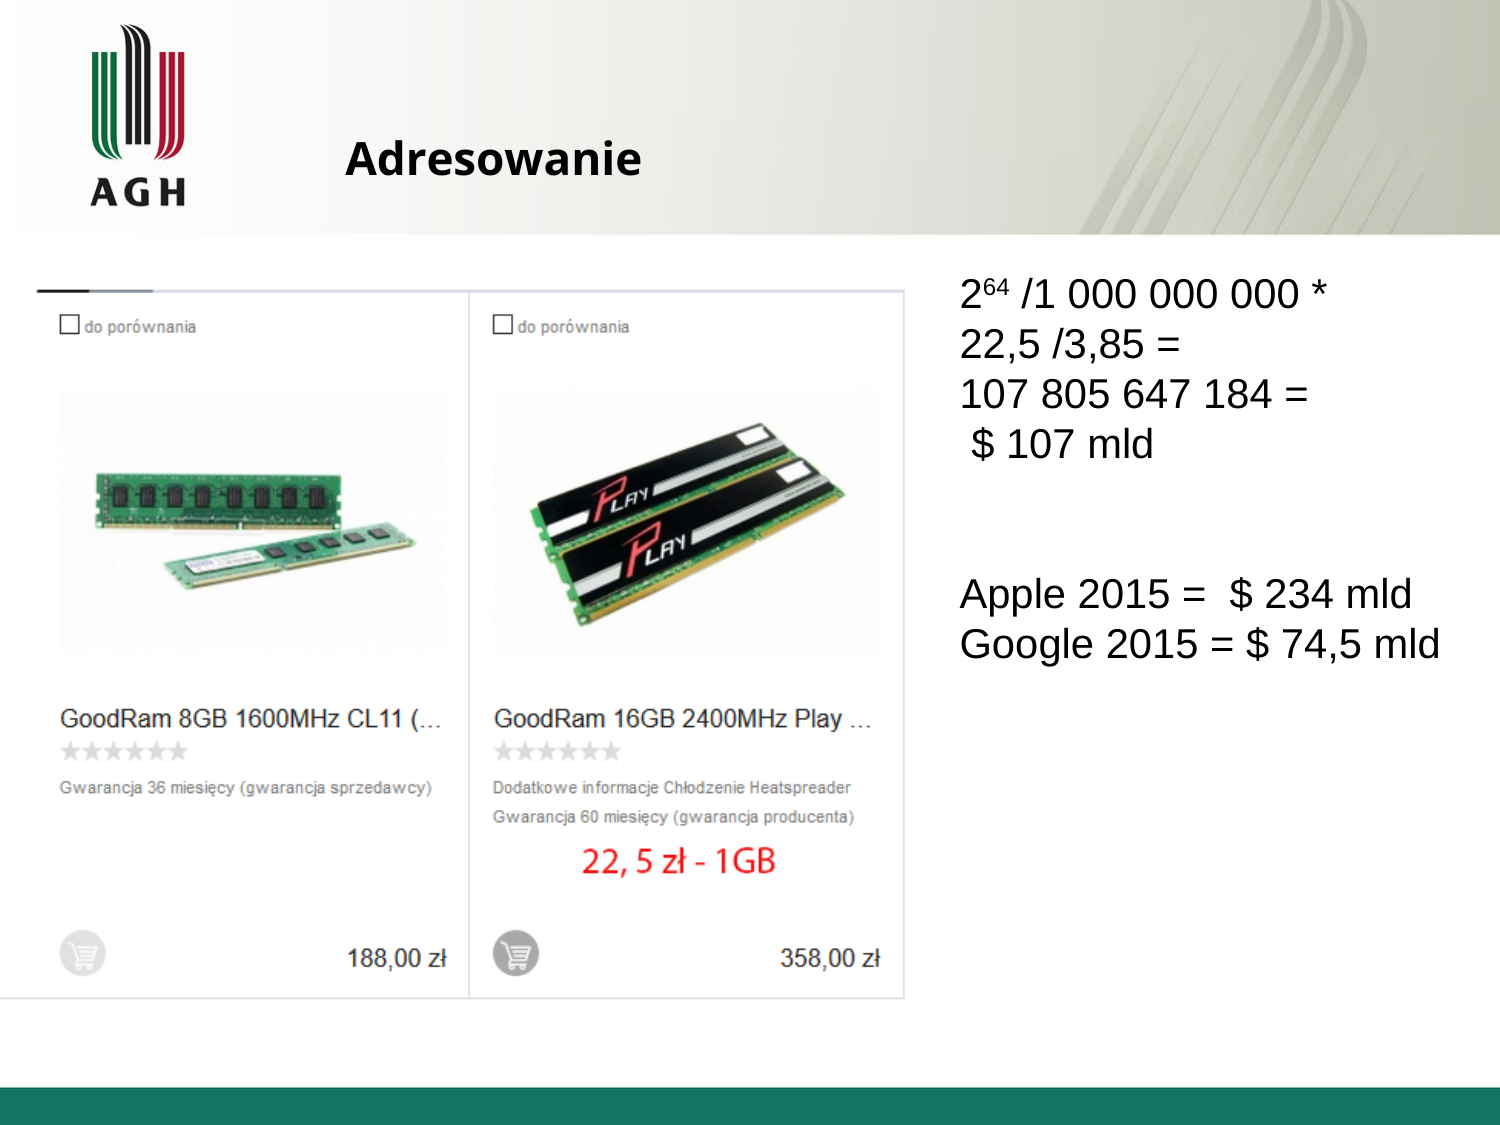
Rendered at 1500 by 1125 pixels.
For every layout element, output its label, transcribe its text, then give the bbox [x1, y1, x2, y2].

picture [0, 0, 1500, 1125]
title Adresowanie [330, 94, 1312, 221]
text_box 264 /1 000 000 000 * 22,5 /3,85 = 107 805 647 184 = $ 107 mld Apple 2015 = $ 234 mld Google 2015 = $ 74,5 mld [944, 259, 1465, 675]
